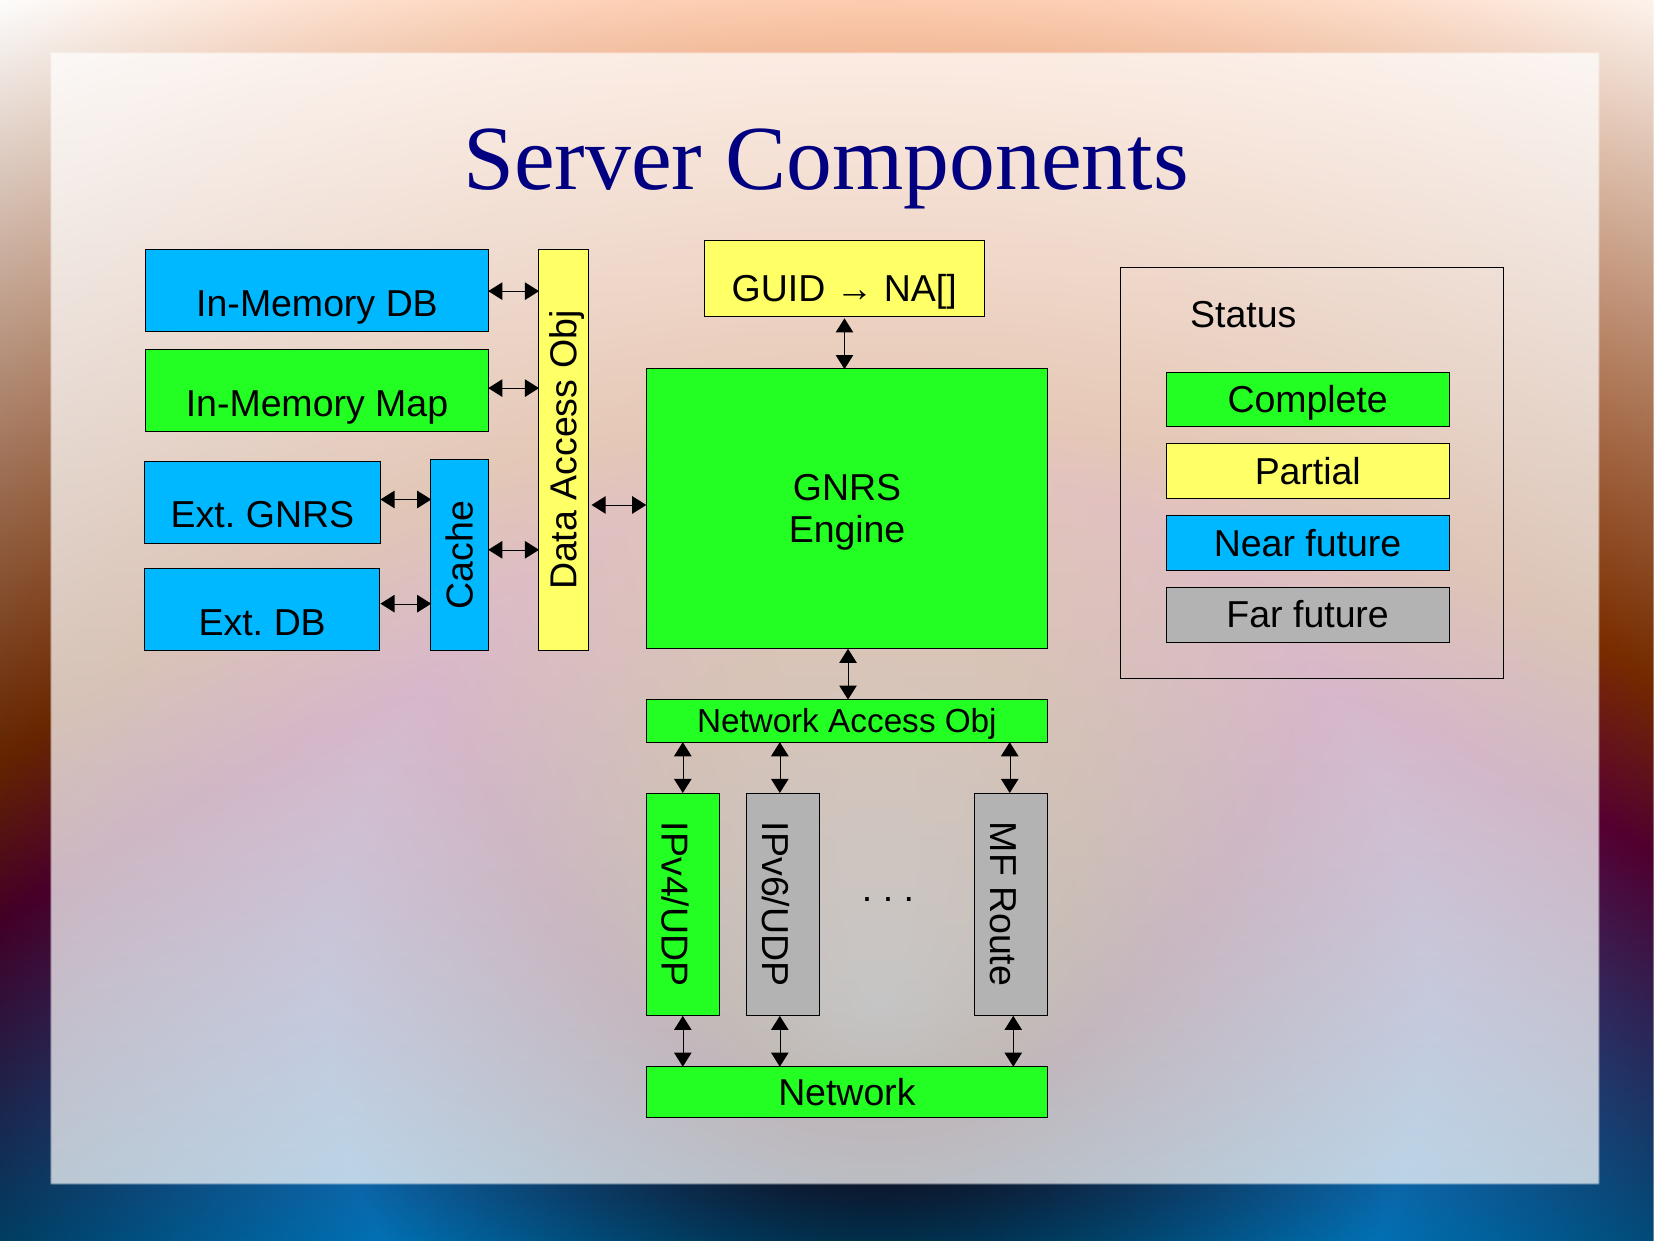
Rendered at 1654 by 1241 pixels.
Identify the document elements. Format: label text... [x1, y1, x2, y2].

text_box Ext. GNRS [144, 461, 381, 544]
text_box . . . [847, 859, 957, 942]
text_box Network [646, 1066, 1048, 1118]
text_box Cache [430, 459, 489, 651]
text_box IPv6/UDP [746, 793, 820, 1016]
text_box GUID → NA[] [704, 240, 985, 317]
text_box Near future [1166, 515, 1450, 571]
text_box Ext. DB [144, 568, 380, 651]
text_box Data Access Obj [538, 249, 589, 651]
text_box Far future [1166, 587, 1450, 643]
picture [0, 0, 1654, 1241]
text_box In-Memory DB [145, 249, 489, 332]
text_box Complete [1166, 372, 1450, 427]
text_box IPv4/UDP [646, 793, 720, 1016]
text_box Partial [1166, 443, 1450, 499]
text_box GNRS Engine [646, 368, 1048, 649]
title Server Components [82, 55, 1571, 263]
text_box Network Access Obj [646, 699, 1048, 743]
text_box In-Memory Map [145, 349, 489, 432]
text_box MF Route [974, 793, 1048, 1016]
text_box Status [1175, 286, 1341, 356]
